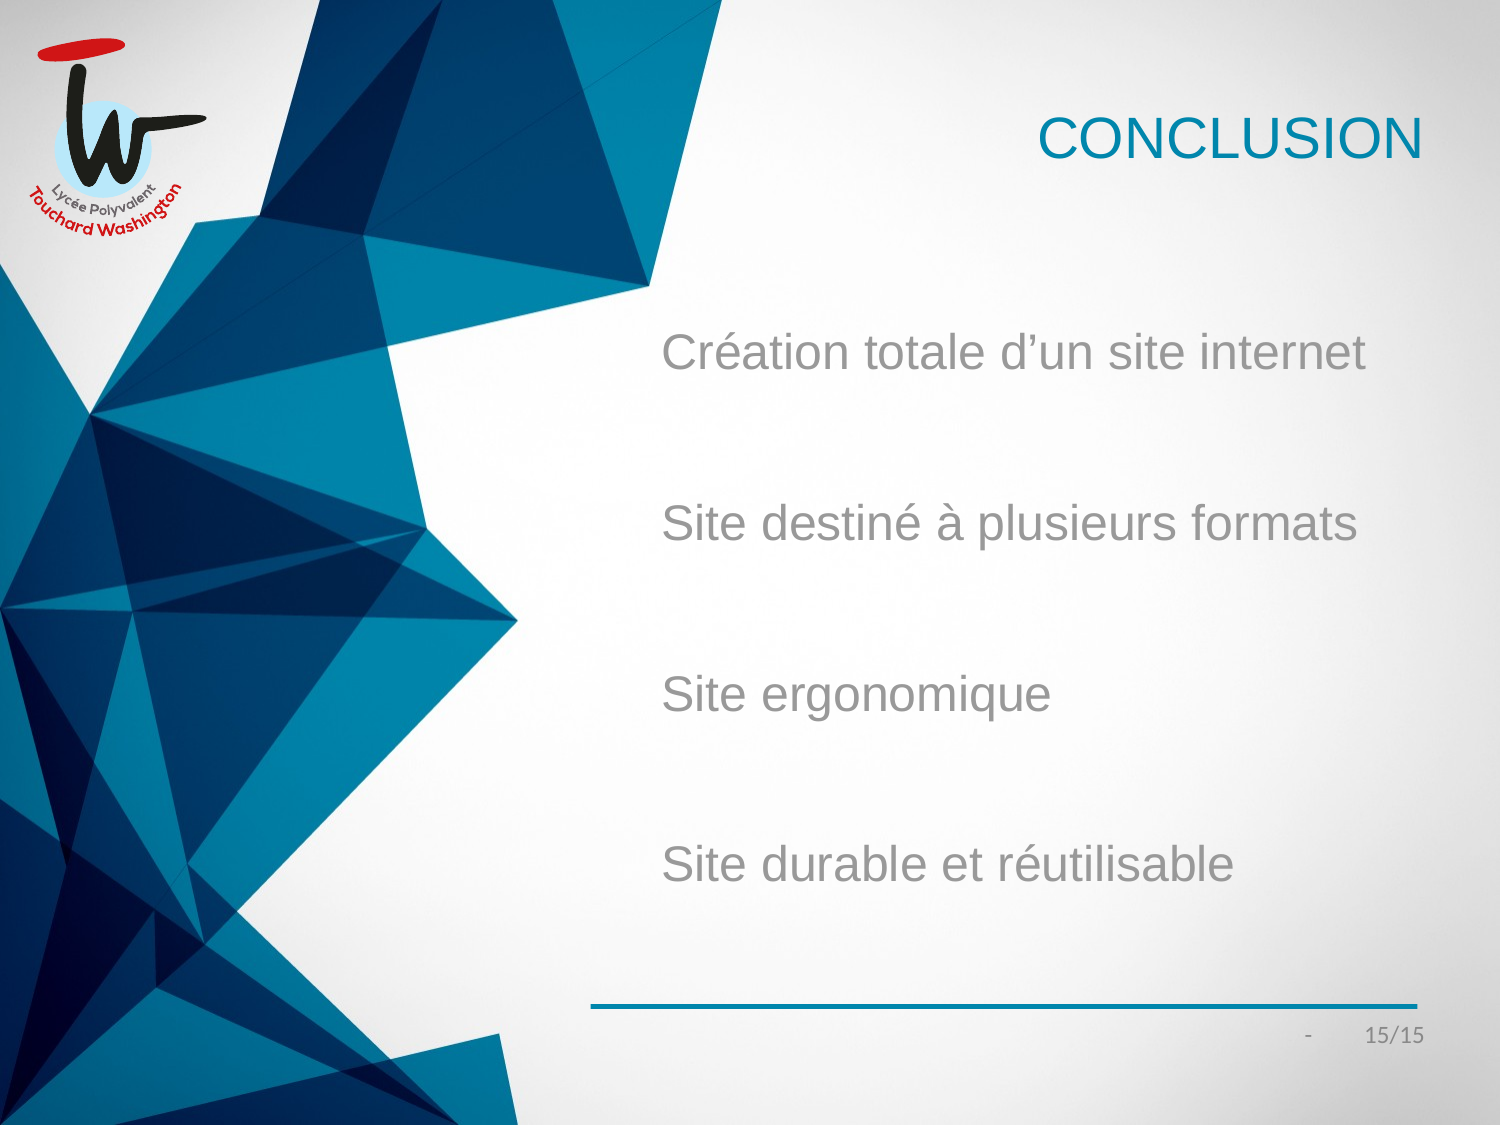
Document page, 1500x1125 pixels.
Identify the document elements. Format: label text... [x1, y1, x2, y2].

list Création totale d’un site internet Site destiné à plusieurs formats Site ergonomique Site durable et réutilisable [590, 324, 1426, 1101]
picture [0, 0, 1500, 1125]
title CONCLUSION [708, 44, 1425, 233]
